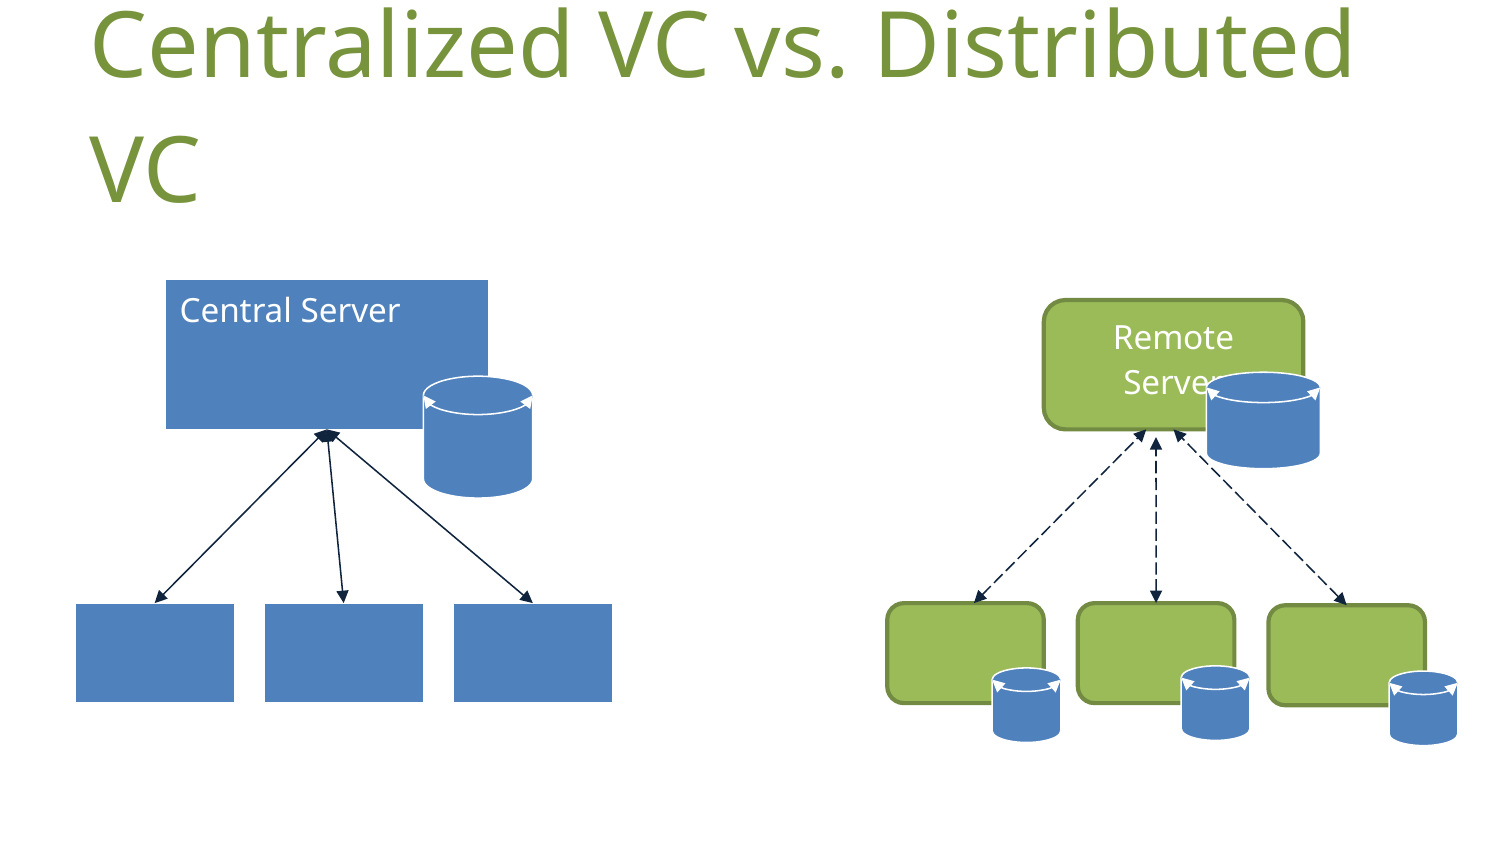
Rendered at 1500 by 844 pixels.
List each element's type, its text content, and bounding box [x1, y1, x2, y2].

text_box [1268, 605, 1458, 746]
text_box Remote Server [1043, 300, 1304, 430]
text_box [423, 376, 533, 499]
text_box [1206, 372, 1321, 469]
title Centralized VC vs. Distributed VC [75, 33, 1425, 175]
text_box [453, 603, 613, 704]
text_box [887, 603, 1061, 743]
text_box [264, 603, 424, 704]
text_box [75, 603, 235, 704]
text_box [1077, 603, 1250, 741]
text_box Central Server [164, 279, 489, 430]
